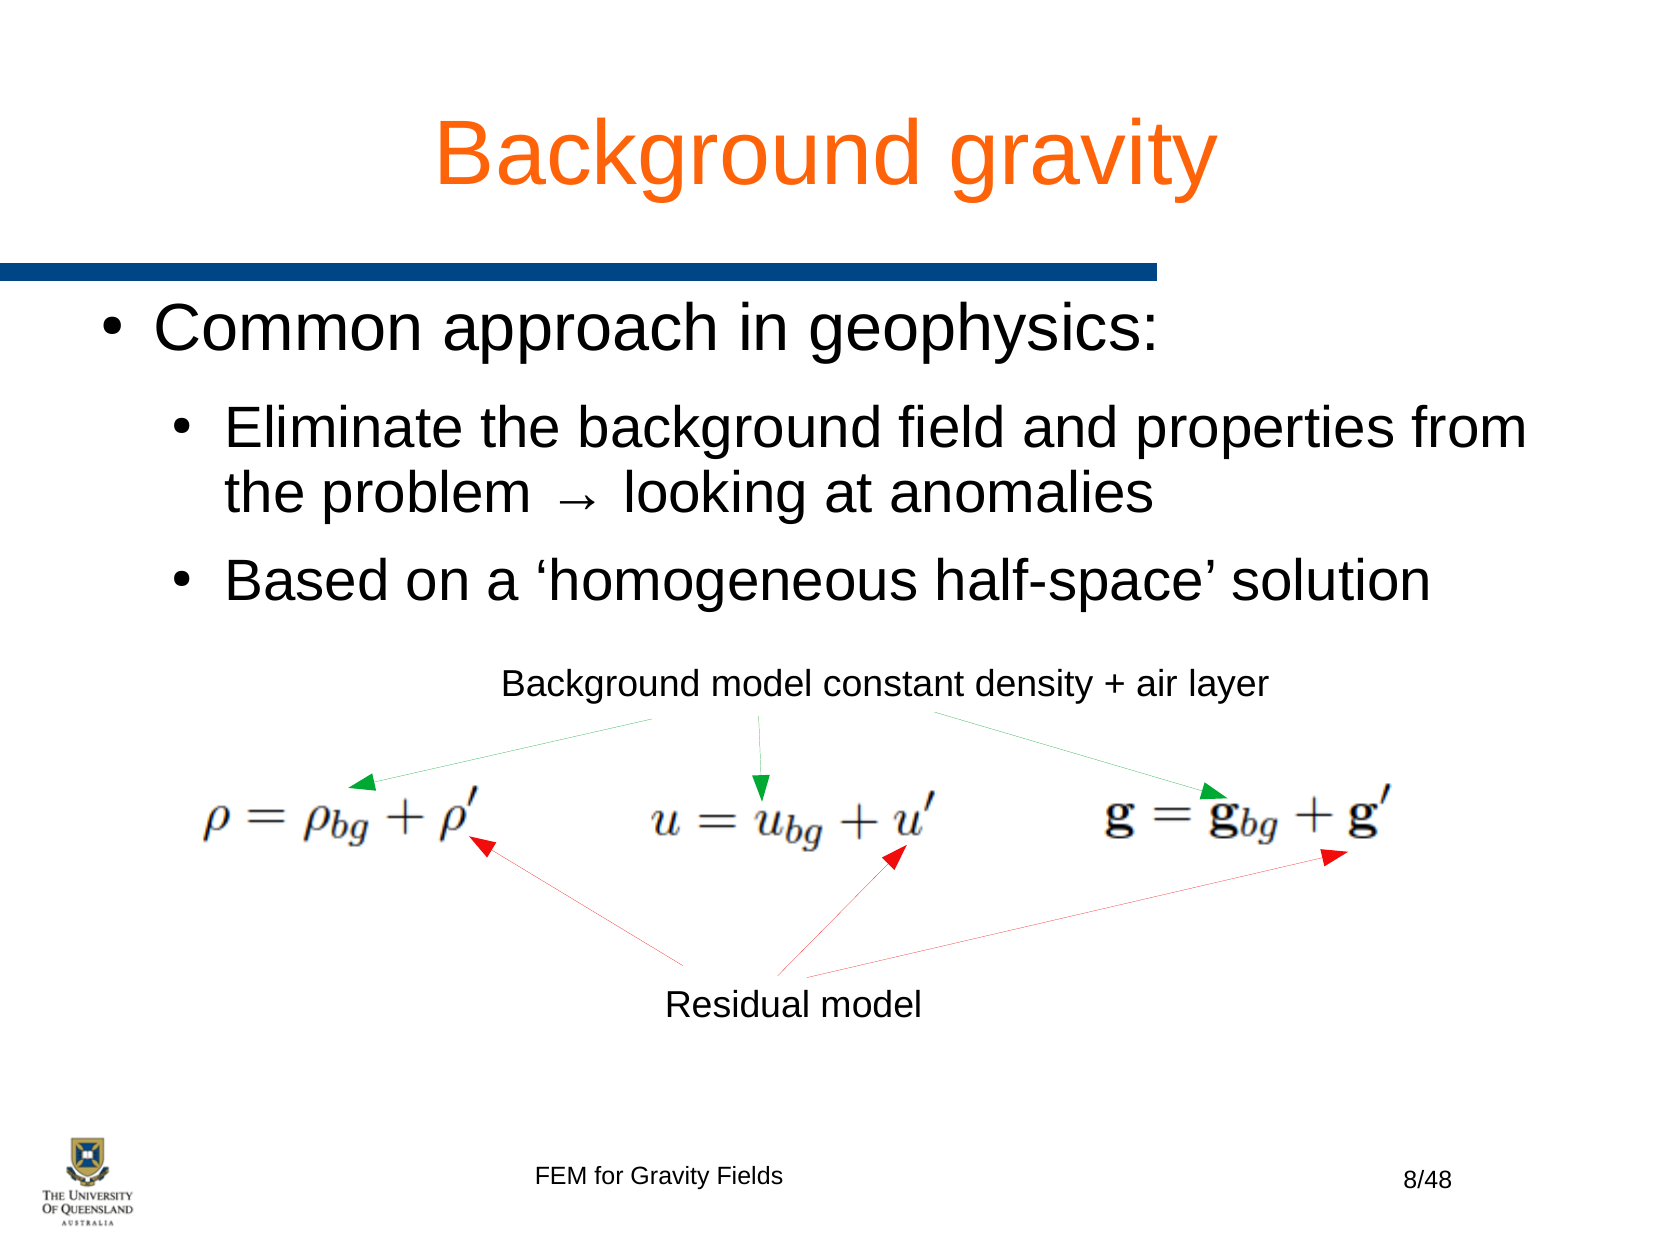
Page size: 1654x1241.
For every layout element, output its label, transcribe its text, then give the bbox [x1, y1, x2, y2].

chart [375, 718, 652, 782]
text_box Background model constant density + air layer [486, 655, 1285, 713]
picture [1095, 774, 1430, 857]
picture [35, 1133, 142, 1235]
title Background gravity [82, 49, 1571, 257]
text_box Residual model [649, 975, 938, 1033]
picture [638, 763, 945, 874]
chart [934, 711, 1201, 791]
list Common approach in geophysics: Eliminate the background field and properties from the problem → looking at anomalies Based on a ‘homogeneous half-space’ solution [82, 290, 1571, 1010]
chart [758, 715, 762, 774]
picture [176, 762, 483, 873]
